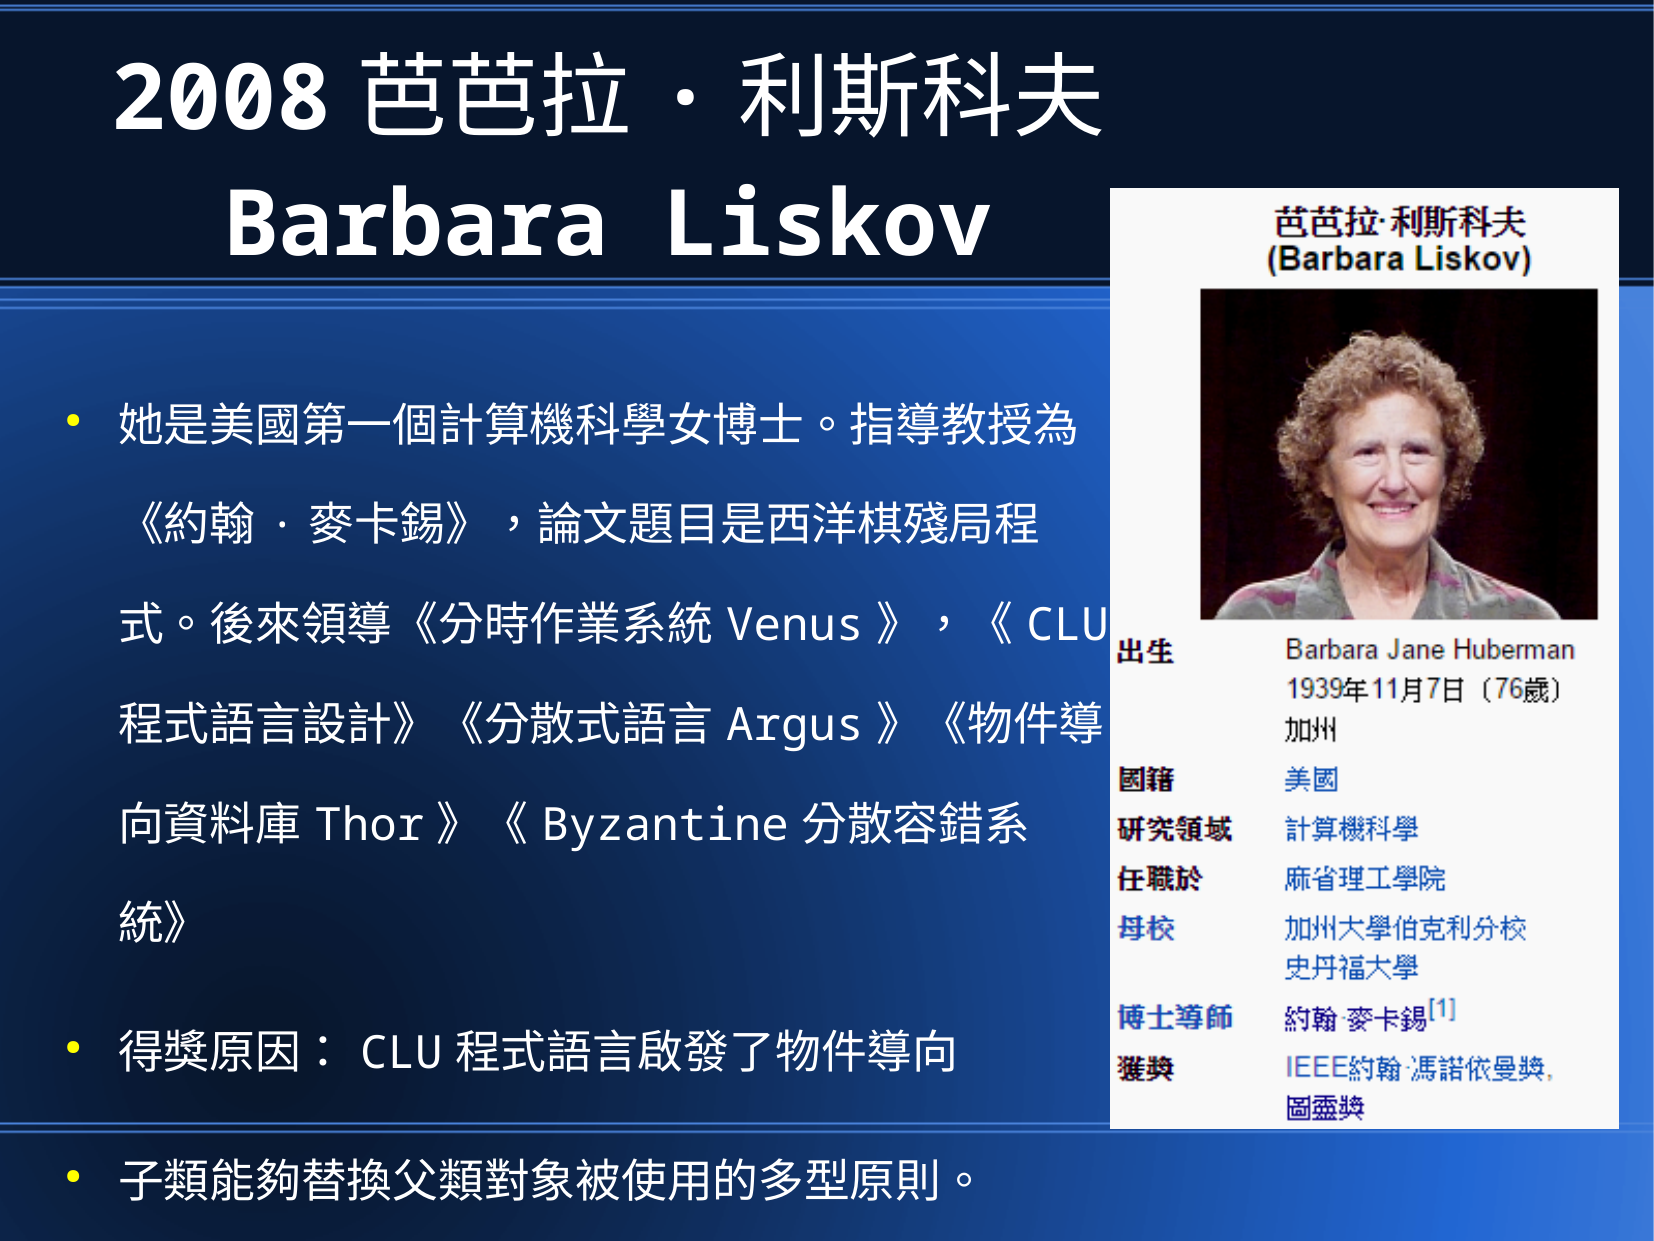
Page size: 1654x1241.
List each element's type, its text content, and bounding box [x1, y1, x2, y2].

title 2008芭芭拉·利斯科夫 Barbara Liskov [82, 32, 1134, 273]
list 她是美國第一個計算機科學女博士。指導教授為《約翰·麥卡錫》，論文題目是西洋棋殘局程式。後來領導《分時作業系統Venus》，《CLU程式語言設計》《分散式語言Argus》《物件導向資料庫Thor》《Byzantine分散容錯系統》 得獎原因：CLU程式語言啟發了物件導向 子類能夠替換父類對象被使用的多型原則。(Liskov Substitution principle) [47, 355, 1111, 1195]
picture [0, 0, 1654, 1241]
